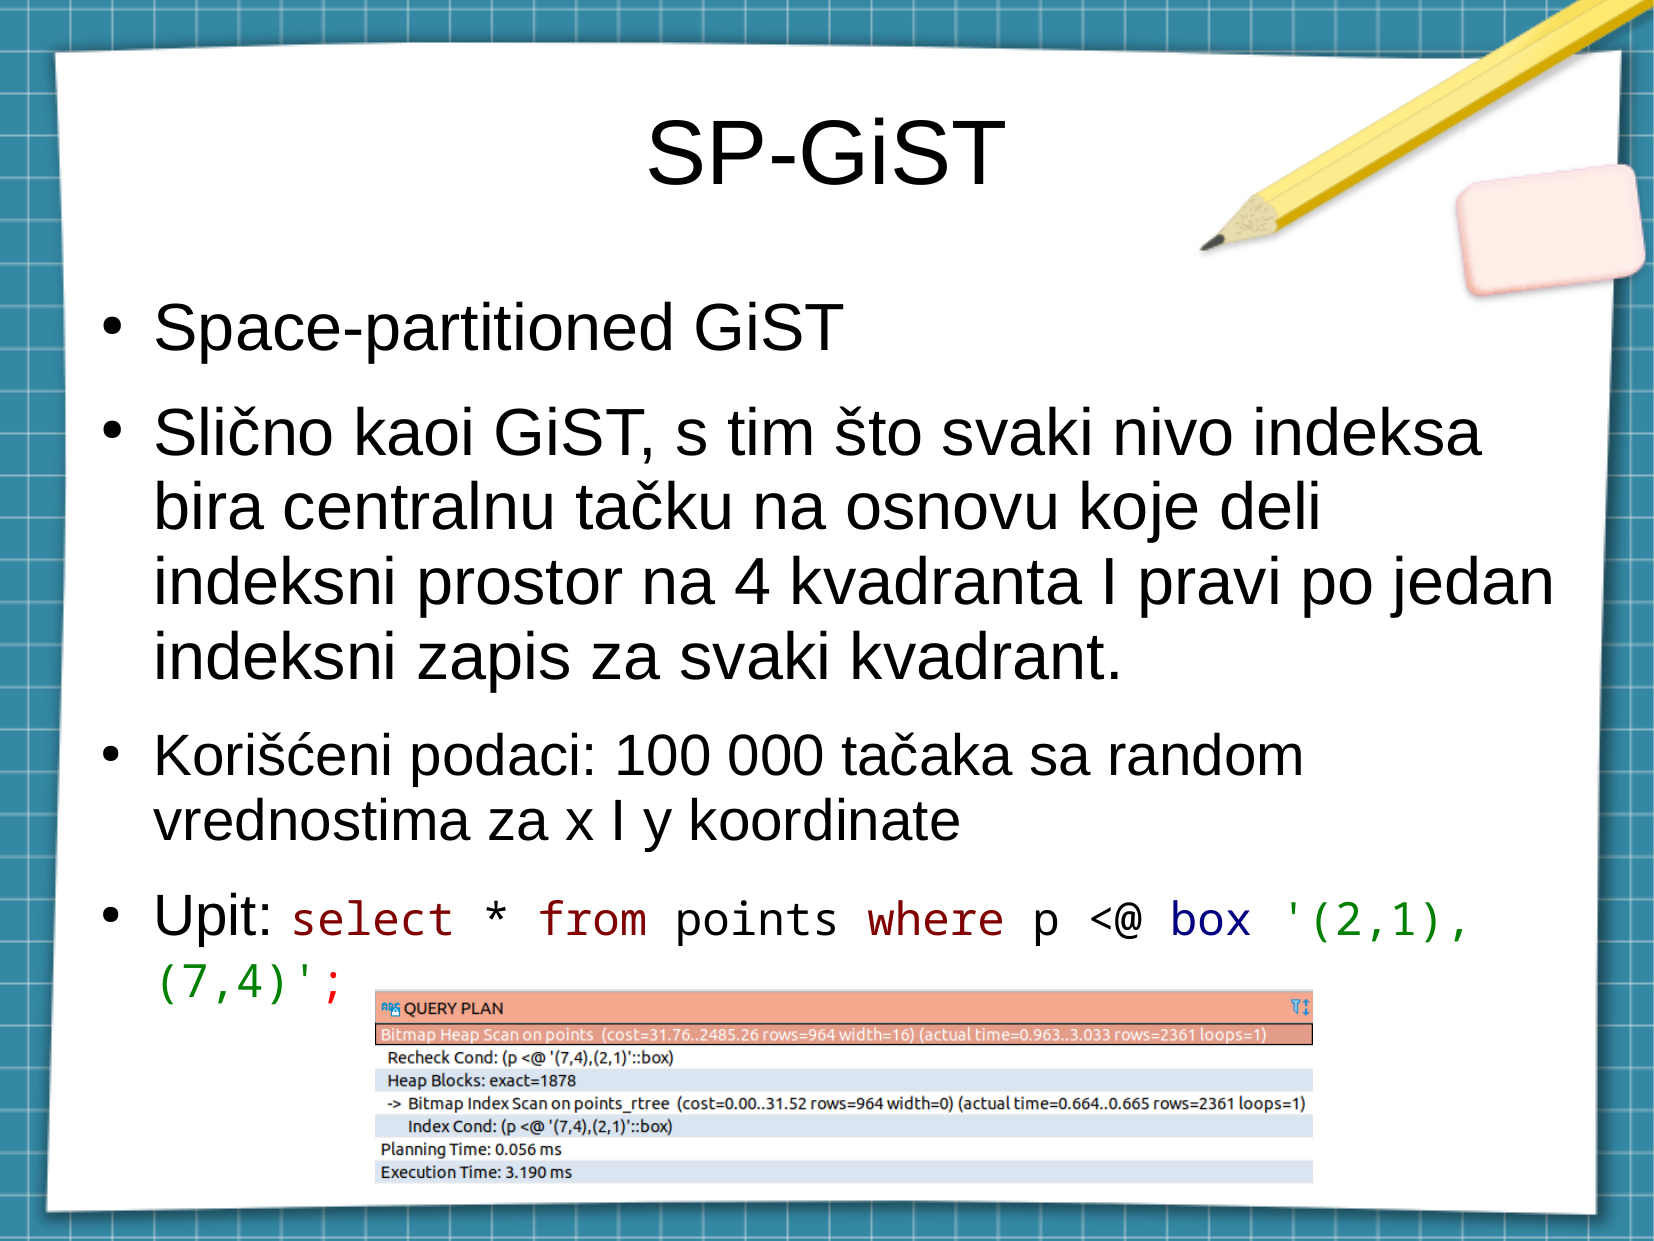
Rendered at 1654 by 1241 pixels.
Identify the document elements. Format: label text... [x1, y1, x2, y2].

list Space-partitioned GiST Slično kaoi GiST, s tim što svaki nivo indeksa bira centralnu tačku na osnovu koje deli indeksni prostor na 4 kvadranta I pravi po jedan indeksni zapis za svaki kvadrant. Korišćeni podaci: 100 000 tačaka sa random vrednostima za x I y koordinate Upit: select * from points where p <@ box '(2,1),(7,4)'; [82, 290, 1571, 1045]
picture [0, 0, 1654, 1241]
title SP-GiST [82, 49, 1571, 257]
